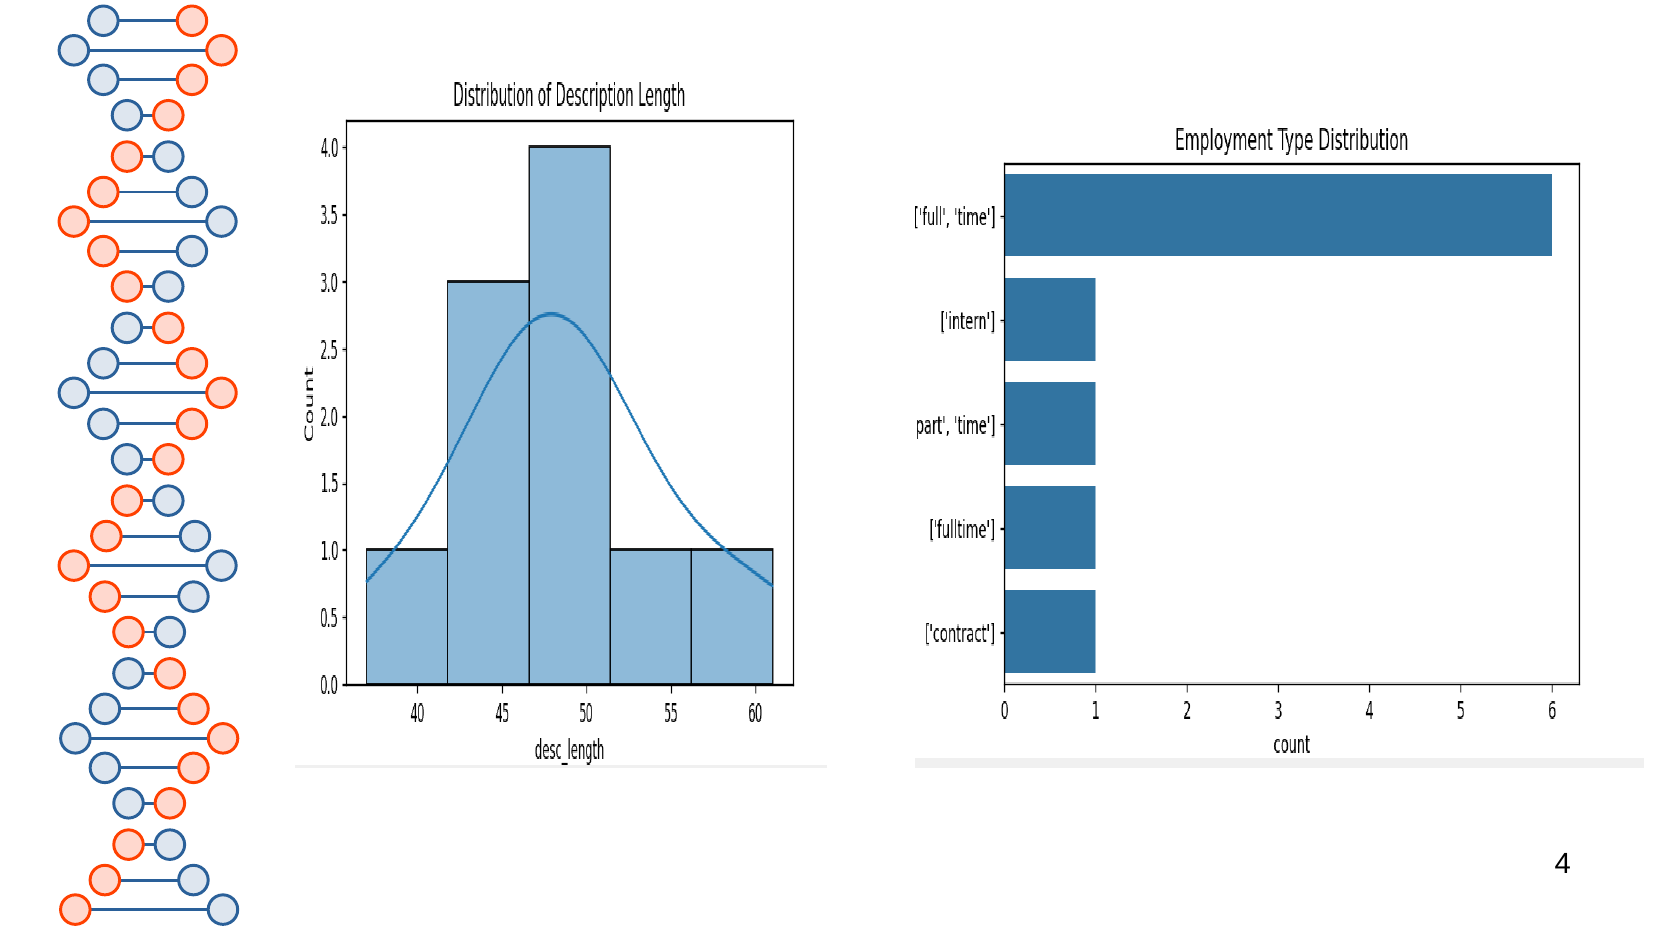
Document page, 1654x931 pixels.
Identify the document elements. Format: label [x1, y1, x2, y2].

picture [915, 88, 1644, 768]
picture [295, 58, 827, 768]
